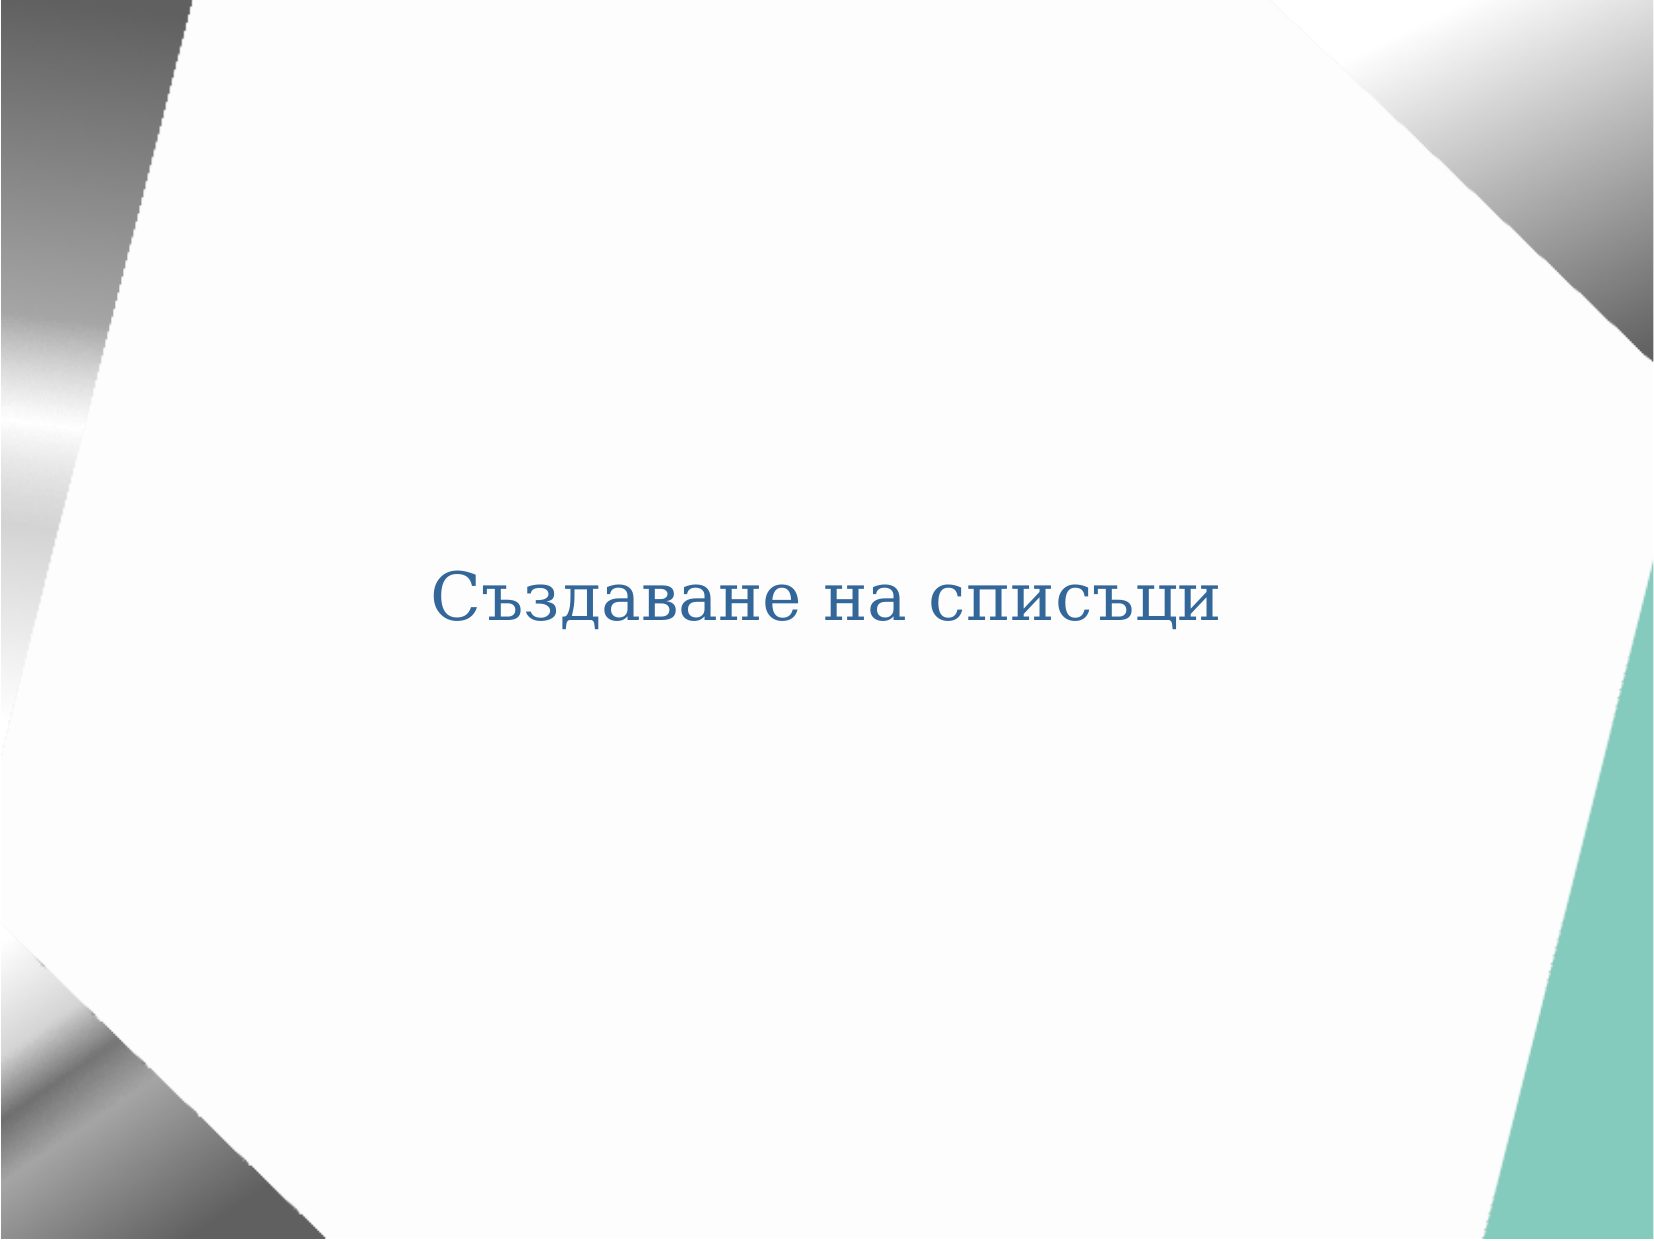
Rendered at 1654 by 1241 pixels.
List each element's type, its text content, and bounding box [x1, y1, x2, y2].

picture [1, 0, 1654, 1239]
text_box Създаване на списъци [272, 550, 1382, 799]
